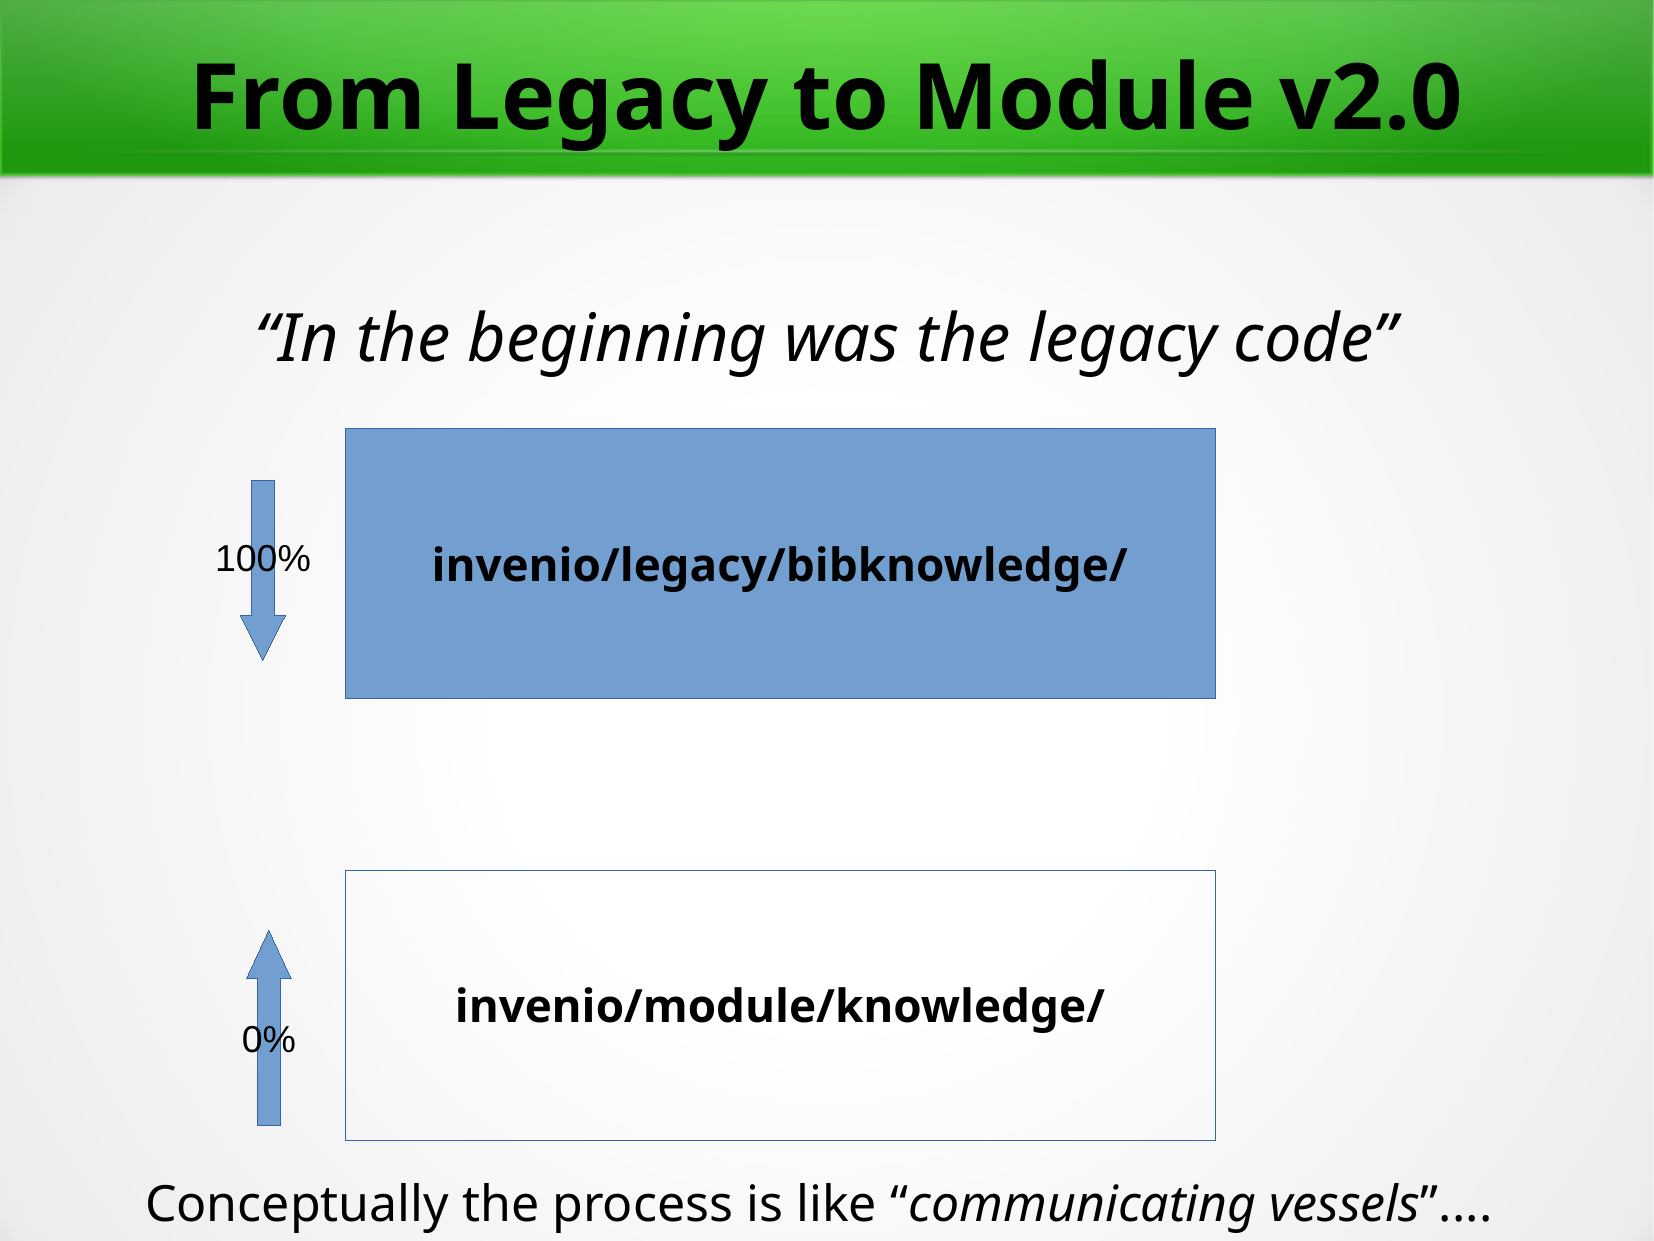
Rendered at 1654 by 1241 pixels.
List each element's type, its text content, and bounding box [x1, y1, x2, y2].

text_box invenio/legacy/bibknowledge/ [345, 428, 1216, 699]
text_box invenio/module/knowledge/ [345, 870, 1216, 1141]
title From Legacy to Module v2.0 [82, 0, 1571, 198]
picture [0, 0, 1654, 1241]
text_box 100% [261, 548, 272, 569]
list “In the beginning was the legacy code” [82, 290, 1571, 1010]
text_box 0% [246, 930, 292, 1126]
text_box 100% [240, 480, 286, 661]
text_box Conceptually the process is like “communicating vessels”.... [130, 1160, 1524, 1241]
